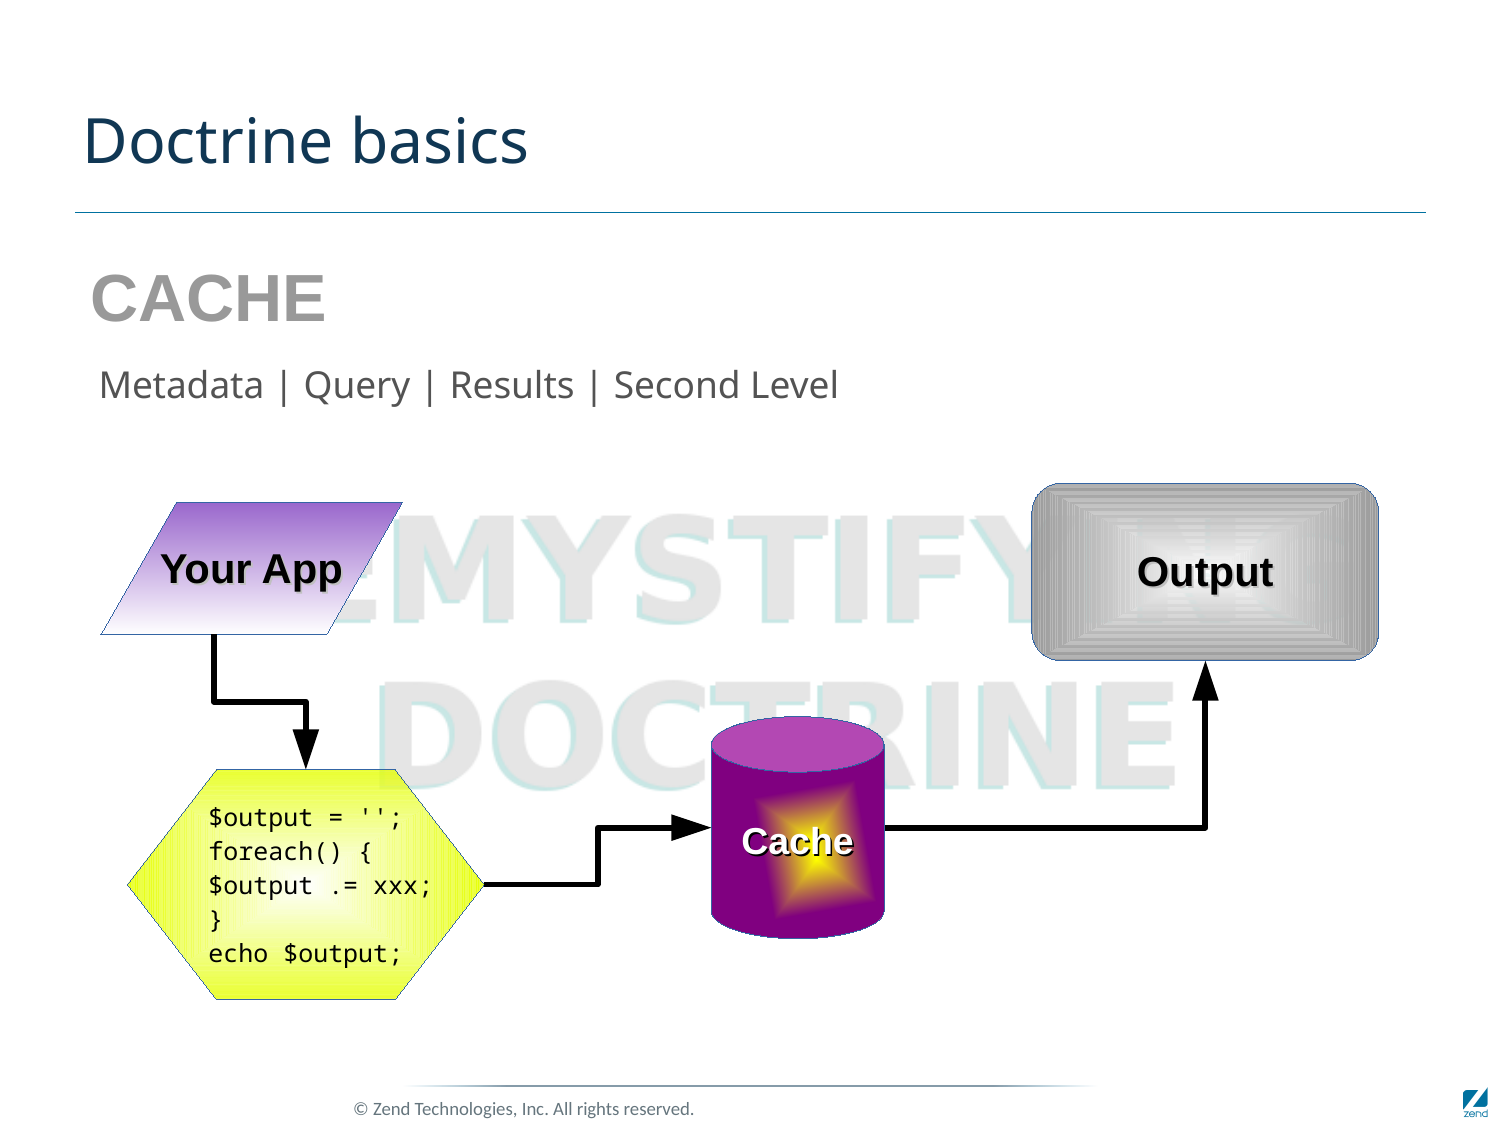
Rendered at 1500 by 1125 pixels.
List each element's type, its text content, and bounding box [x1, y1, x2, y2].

list Metadata | Query | Results | Second Level [91, 354, 1442, 461]
title cache [75, 224, 1425, 365]
picture [10, 239, 1500, 1004]
text_box $output = ''; foreach() { $output .= xxx; } echo $output; [127, 769, 484, 1000]
text_box Output [1031, 483, 1379, 661]
title Doctrine basics [75, 15, 1425, 224]
text_box Your App [100, 502, 403, 635]
text_box Cache [711, 745, 885, 939]
picture [1463, 1087, 1488, 1118]
